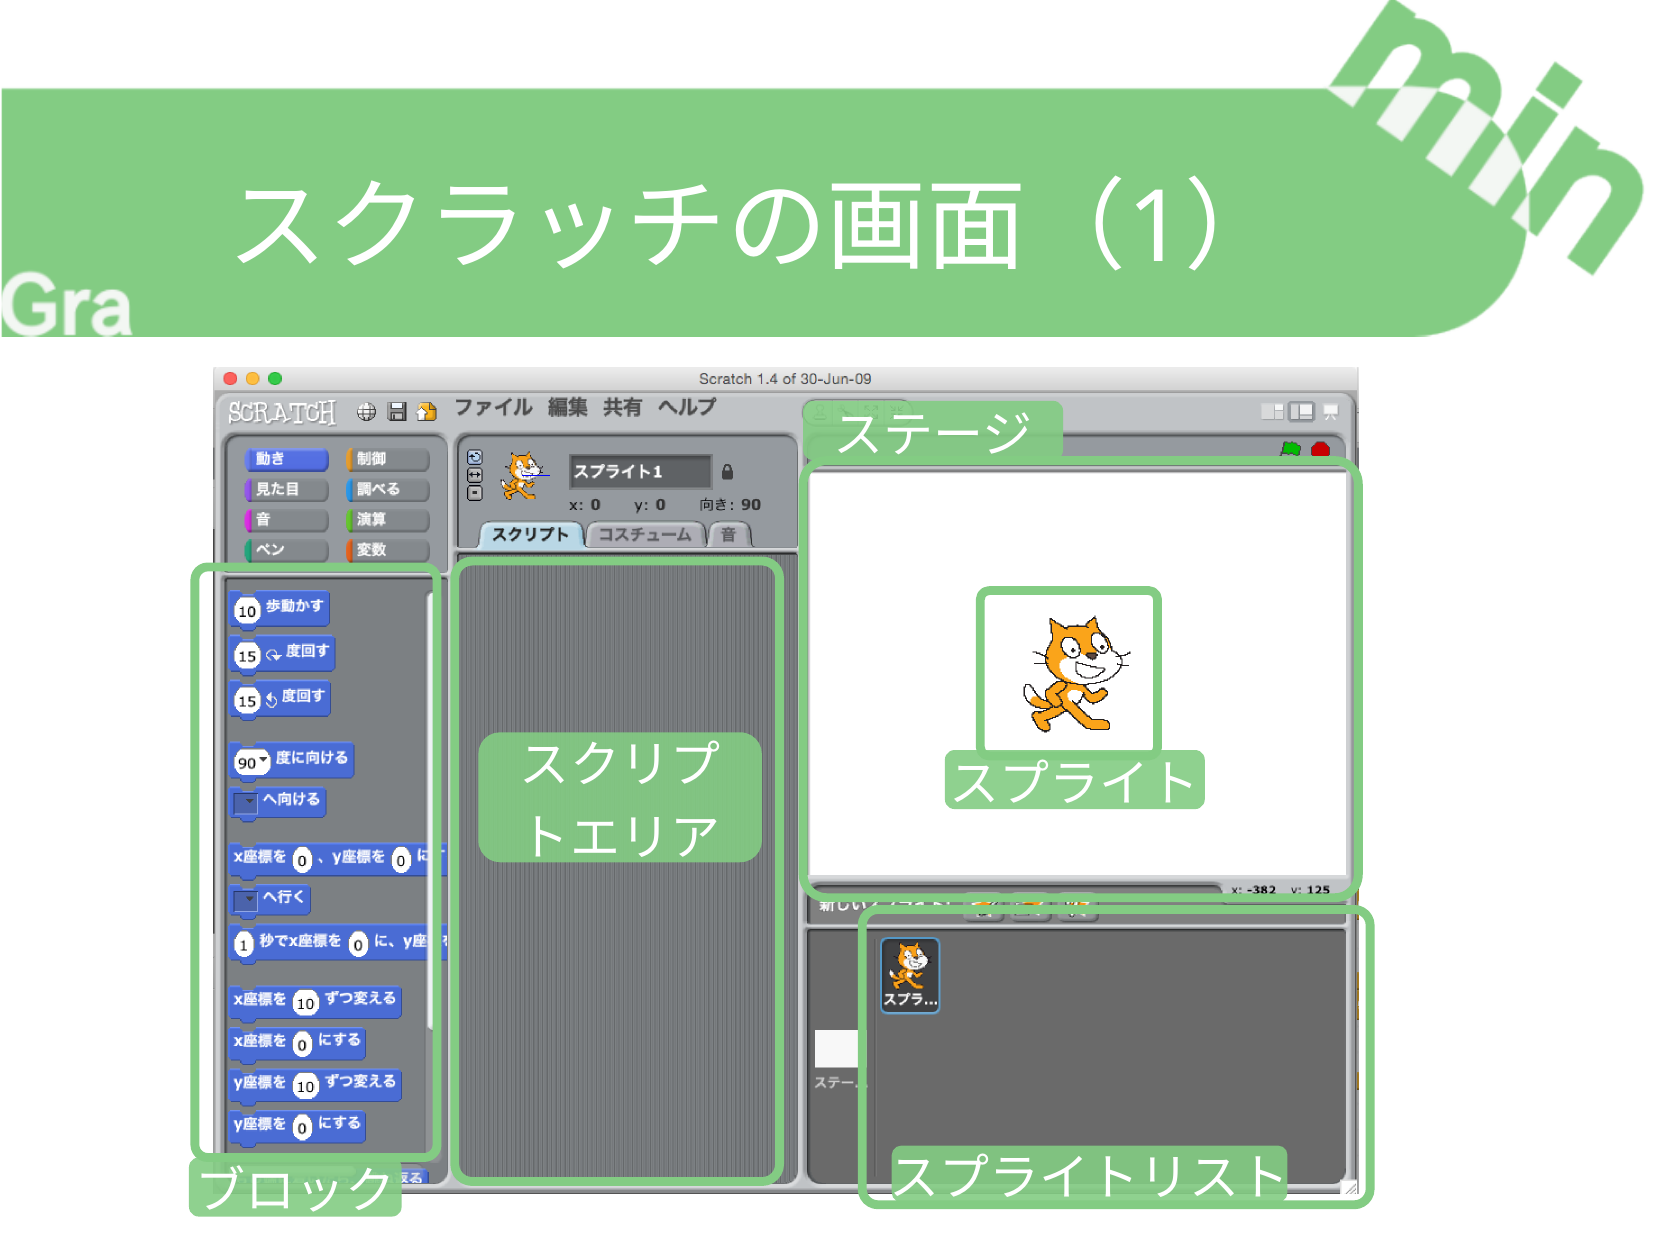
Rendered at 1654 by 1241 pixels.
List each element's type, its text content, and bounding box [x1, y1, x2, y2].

text_box スクリプトエリア [478, 732, 762, 863]
text_box ブロック [188, 1157, 402, 1217]
picture [1, 0, 1654, 337]
picture [213, 367, 1359, 1194]
picture [213, 572, 432, 1153]
picture [808, 466, 1353, 893]
text_box ステージ [803, 400, 1064, 460]
text_box スプライトリスト [891, 1145, 1288, 1203]
text_box スプライト [944, 750, 1205, 810]
title スクラッチの画面（1） [11, 134, 1501, 303]
picture [867, 914, 1359, 1194]
